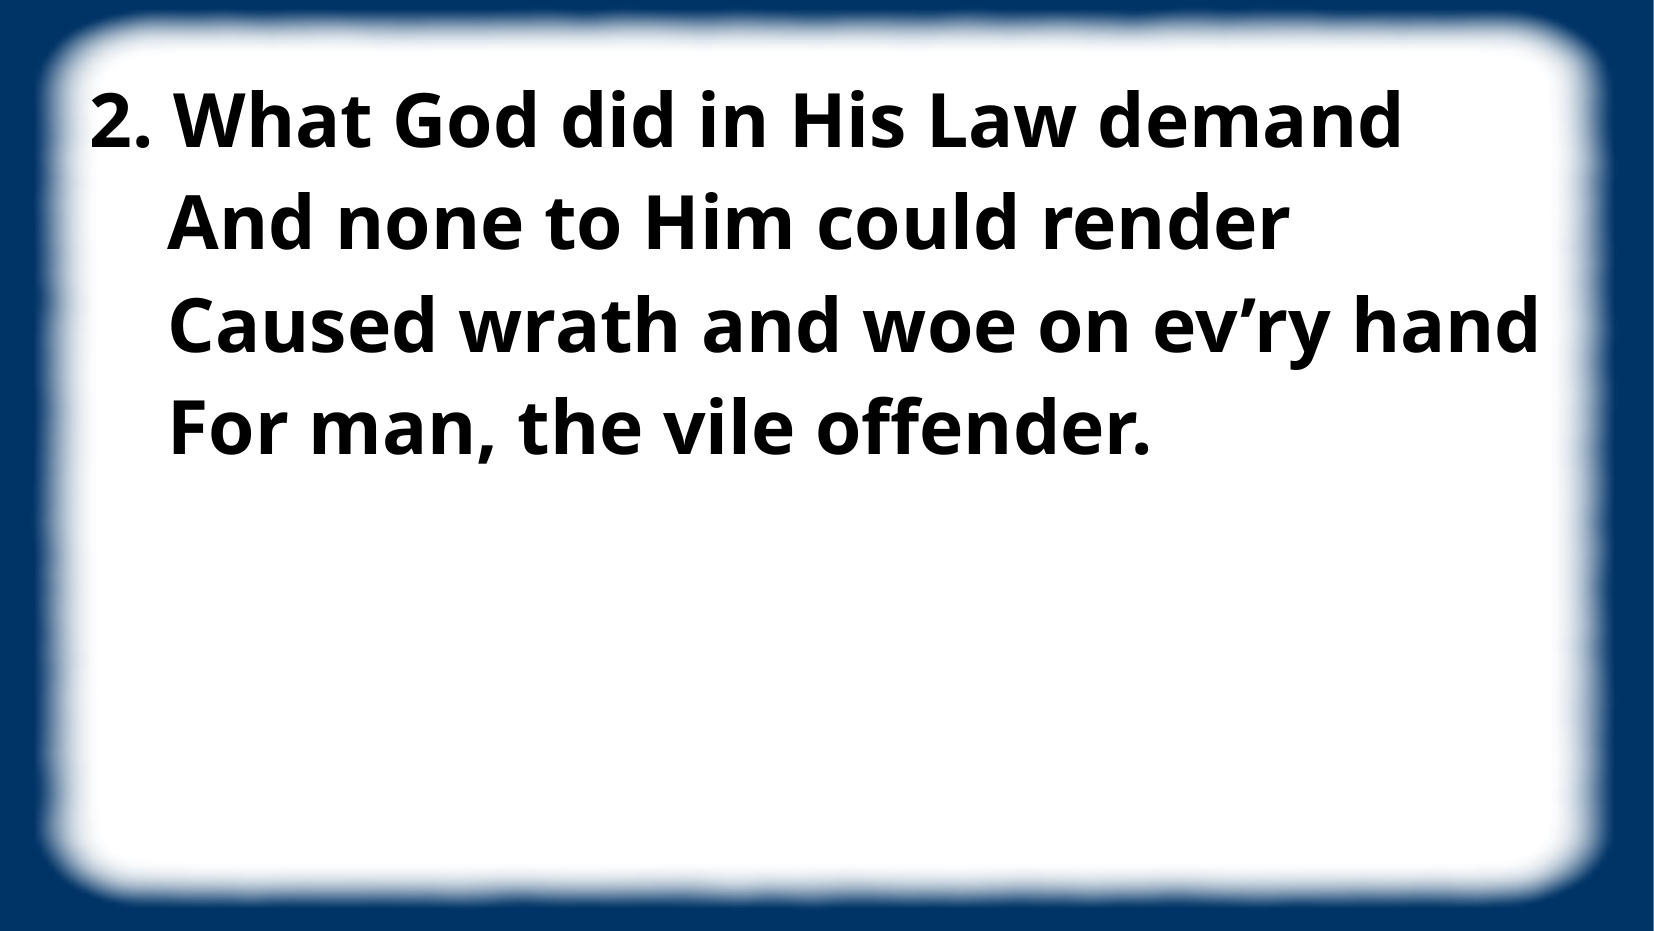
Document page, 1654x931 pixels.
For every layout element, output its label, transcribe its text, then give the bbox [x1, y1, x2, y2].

text_box 2. What God did in His Law demand And none to Him could render Caused wrath and woe on ev’ry hand For man, the vile offender. [75, 60, 1576, 475]
picture [0, 0, 1654, 931]
